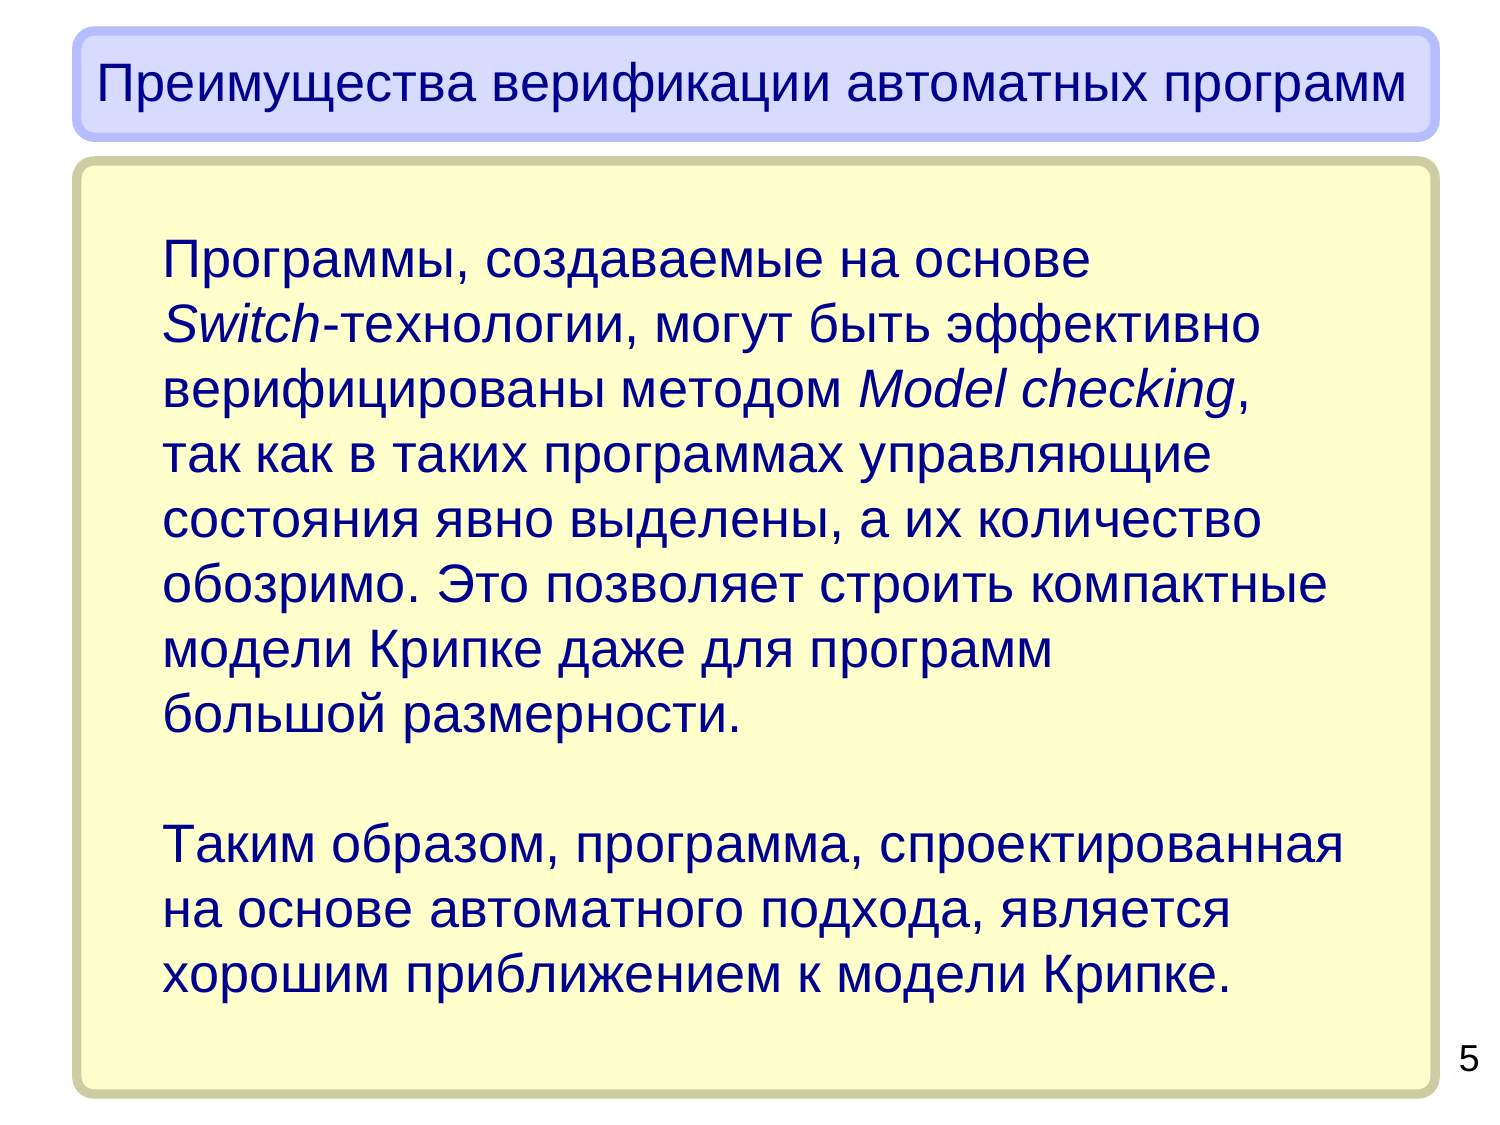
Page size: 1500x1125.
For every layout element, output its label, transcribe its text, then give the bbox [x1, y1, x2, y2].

text_box [82, 166, 1430, 1089]
text_box 5 [1444, 1026, 1495, 1087]
title Преимущества верификации автоматных программ [17, 11, 1489, 149]
text_box Программы, создаваемые на основе Switch-технологии, могут быть эффективно верифицированы методом Model checking, так как в таких программах управляющие состояния явно выделены, а их количество обозримо. Это позволяет строить компактные модели Крипке даже для программ большой размерности. Таким образом, программа, спроектированная на основе автоматного подхода, является хорошим приближением к модели Крипке. [147, 215, 1365, 1011]
